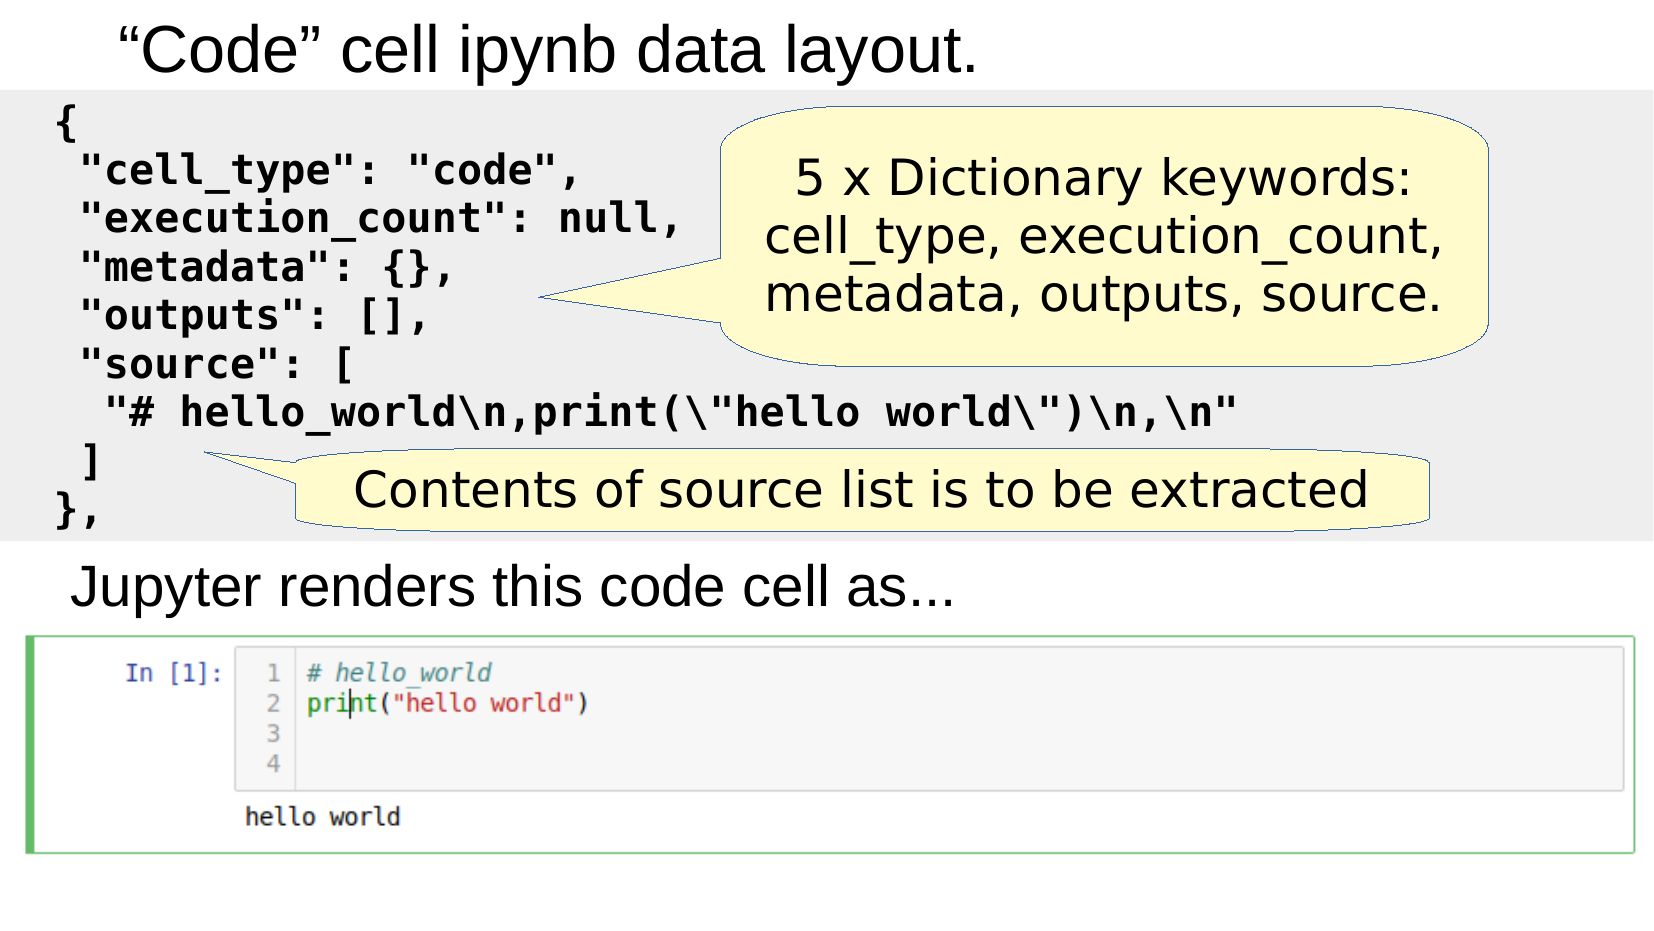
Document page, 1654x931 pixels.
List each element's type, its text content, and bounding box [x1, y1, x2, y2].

text_box “Code” cell ipynb data layout. [82, 5, 1571, 89]
text_box { "cell_type": "code", "execution_count": null, "metadata": {}, "outputs": [], "source": [ "# hello_world\n,print(\"hello world\")\n,\n" ] }, [0, 89, 1654, 542]
text_box Jupyter renders this code cell as... [35, 549, 1560, 623]
text_box 5 x Dictionary keywords: cell_type, execution_count, metadata, outputs, source. [538, 106, 1489, 367]
picture [17, 625, 1648, 865]
text_box Contents of source list is to be extracted [204, 448, 1430, 532]
